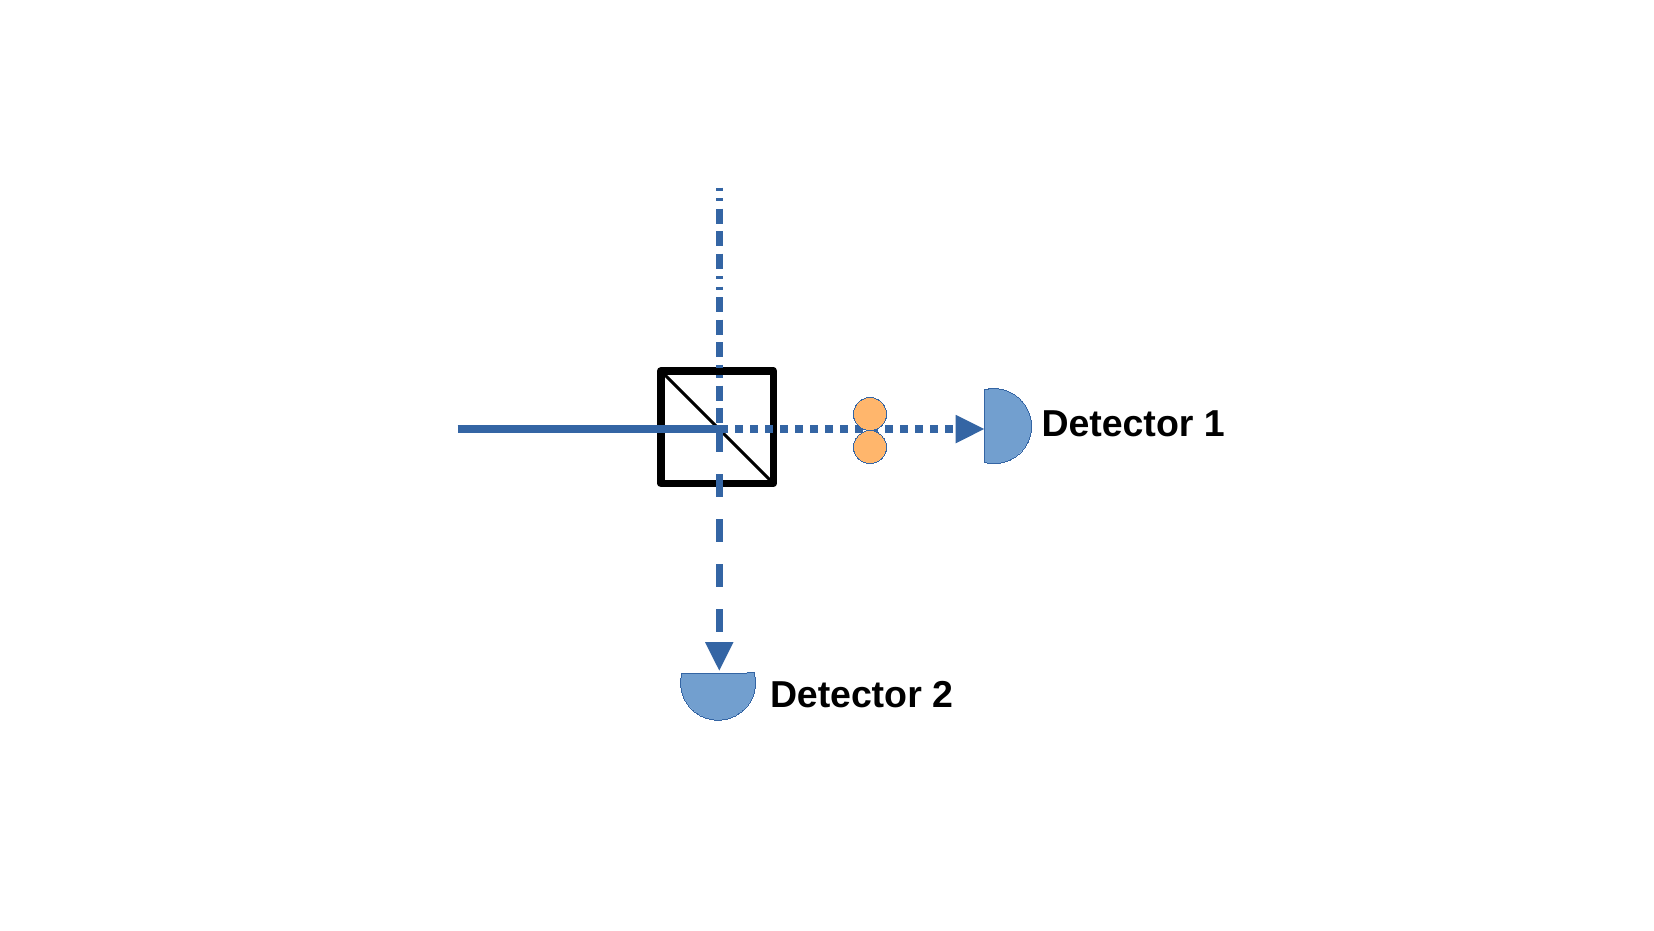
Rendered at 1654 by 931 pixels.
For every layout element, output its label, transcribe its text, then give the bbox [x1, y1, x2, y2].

text_box [984, 388, 1026, 464]
text_box [680, 672, 755, 721]
text_box [853, 397, 887, 464]
text_box Detector 1 [1026, 394, 1240, 452]
text_box Detector 2 [755, 666, 968, 724]
